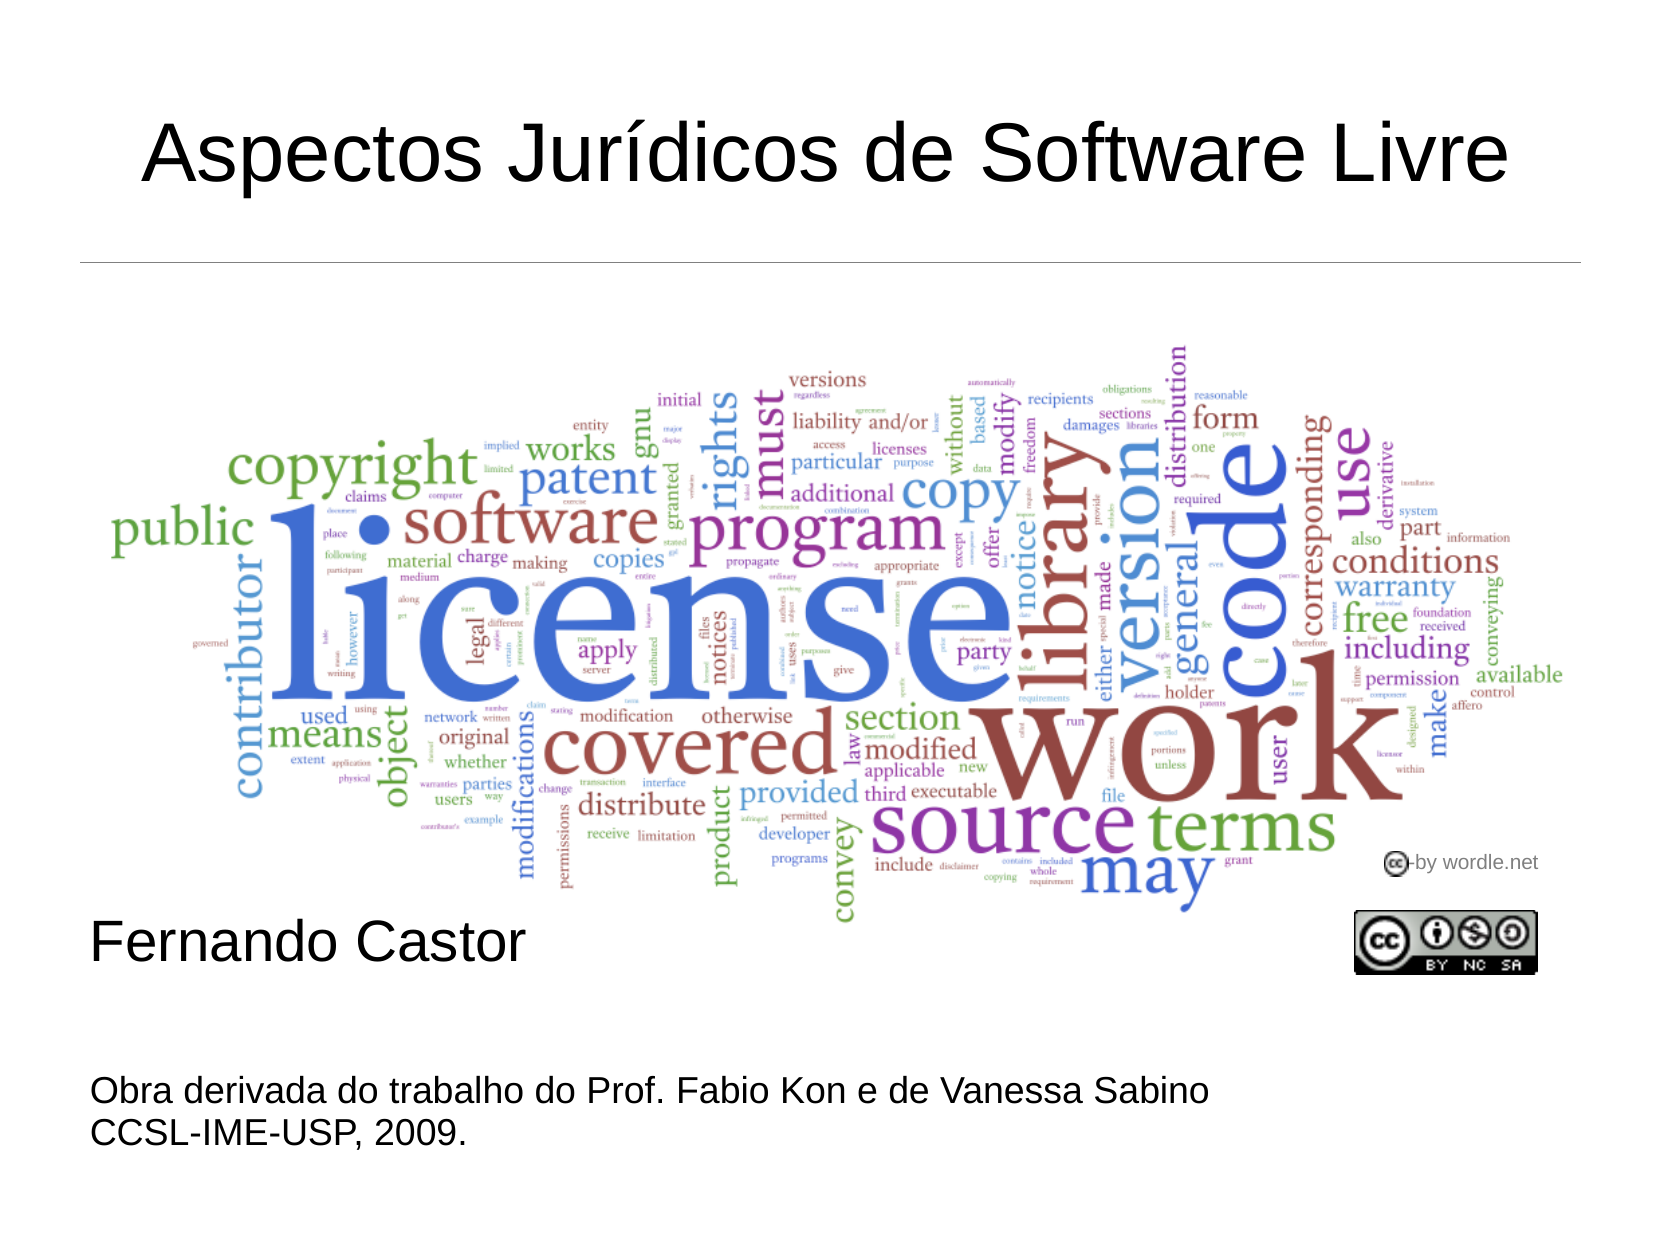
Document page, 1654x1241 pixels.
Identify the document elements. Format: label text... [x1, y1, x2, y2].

picture [98, 306, 1573, 976]
text_box -by wordle.net [1393, 843, 1555, 882]
text_box Fernando Castor [75, 901, 638, 976]
title Aspectos Jurídicos de Software Livre [82, 56, 1571, 250]
text_box Obra derivada do trabalho do Prof. Fabio Kon e de Vanessa Sabino CCSL-IME-USP, 2009. [75, 1061, 1613, 1152]
